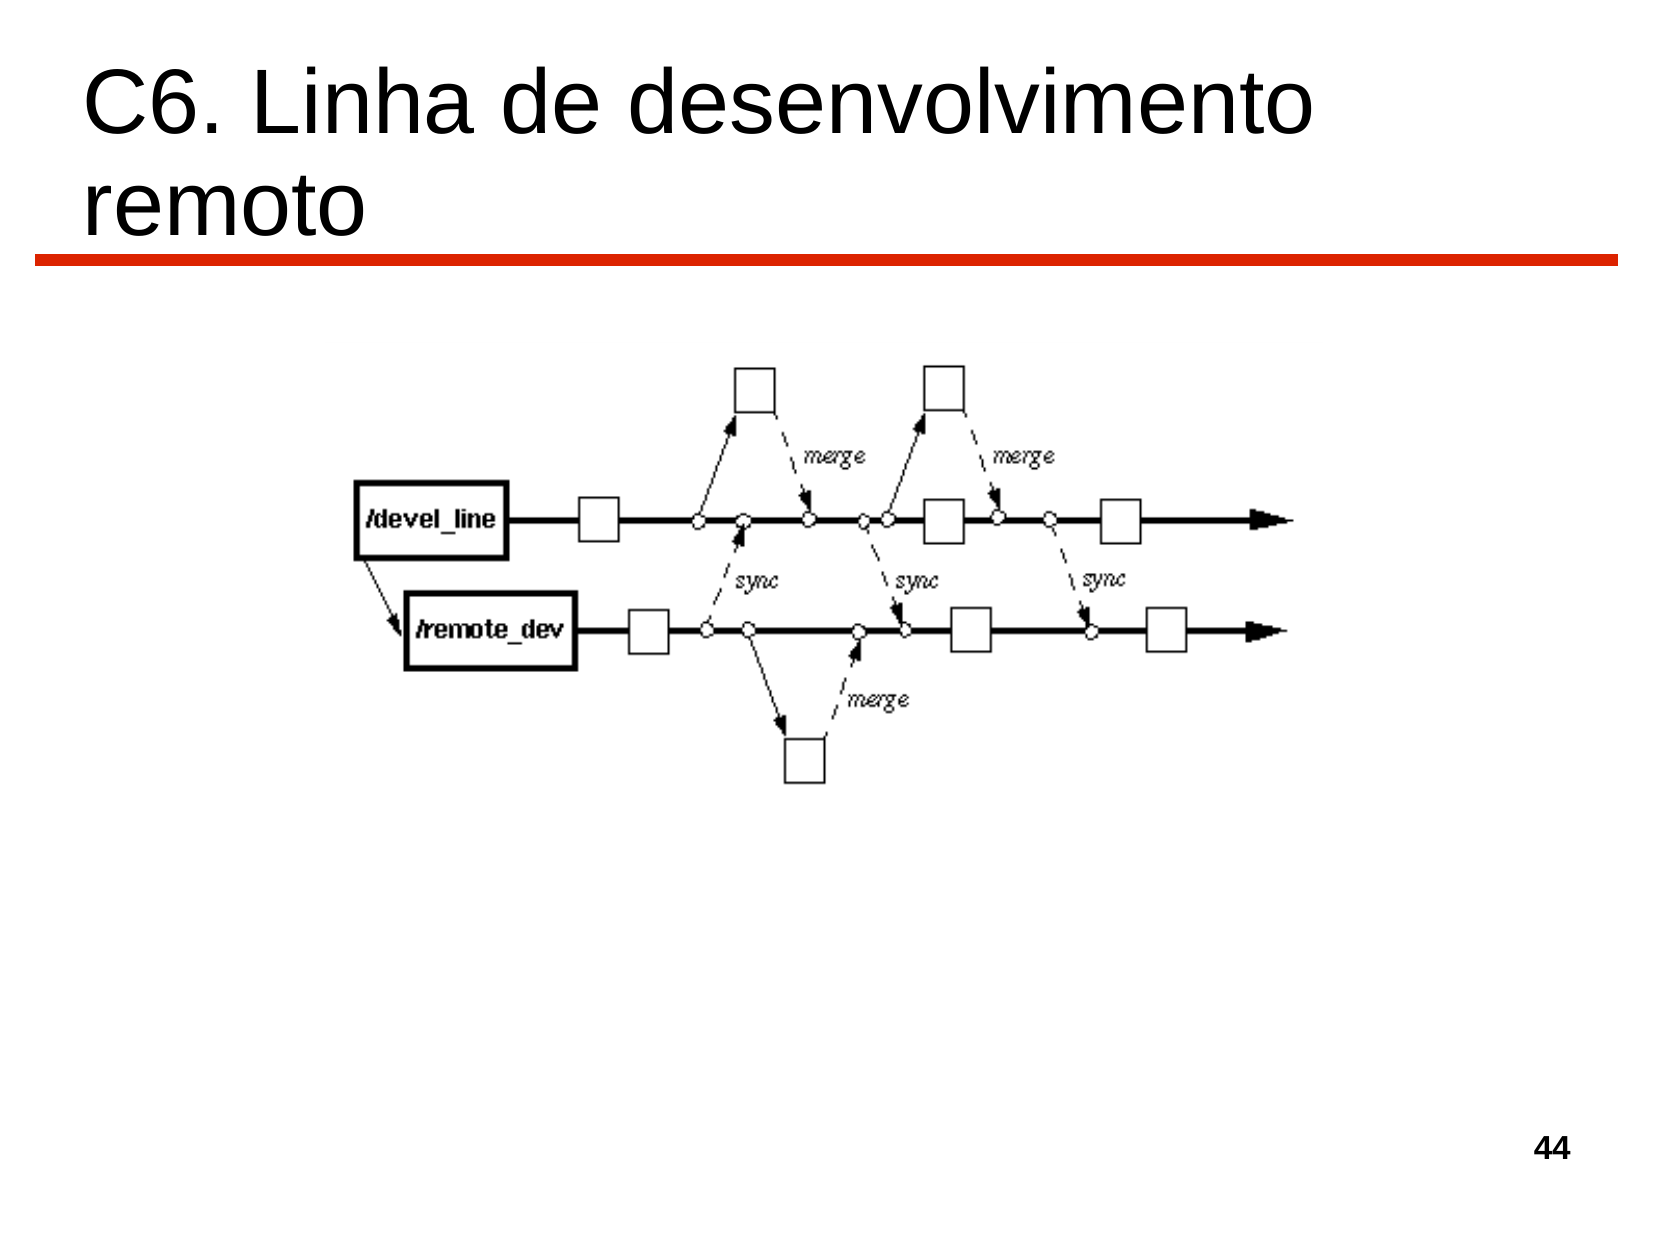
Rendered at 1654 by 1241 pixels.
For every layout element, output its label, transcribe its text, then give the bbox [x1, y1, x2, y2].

title C6. Linha de desenvolvimento remoto [82, 49, 1571, 257]
picture [325, 341, 1323, 792]
